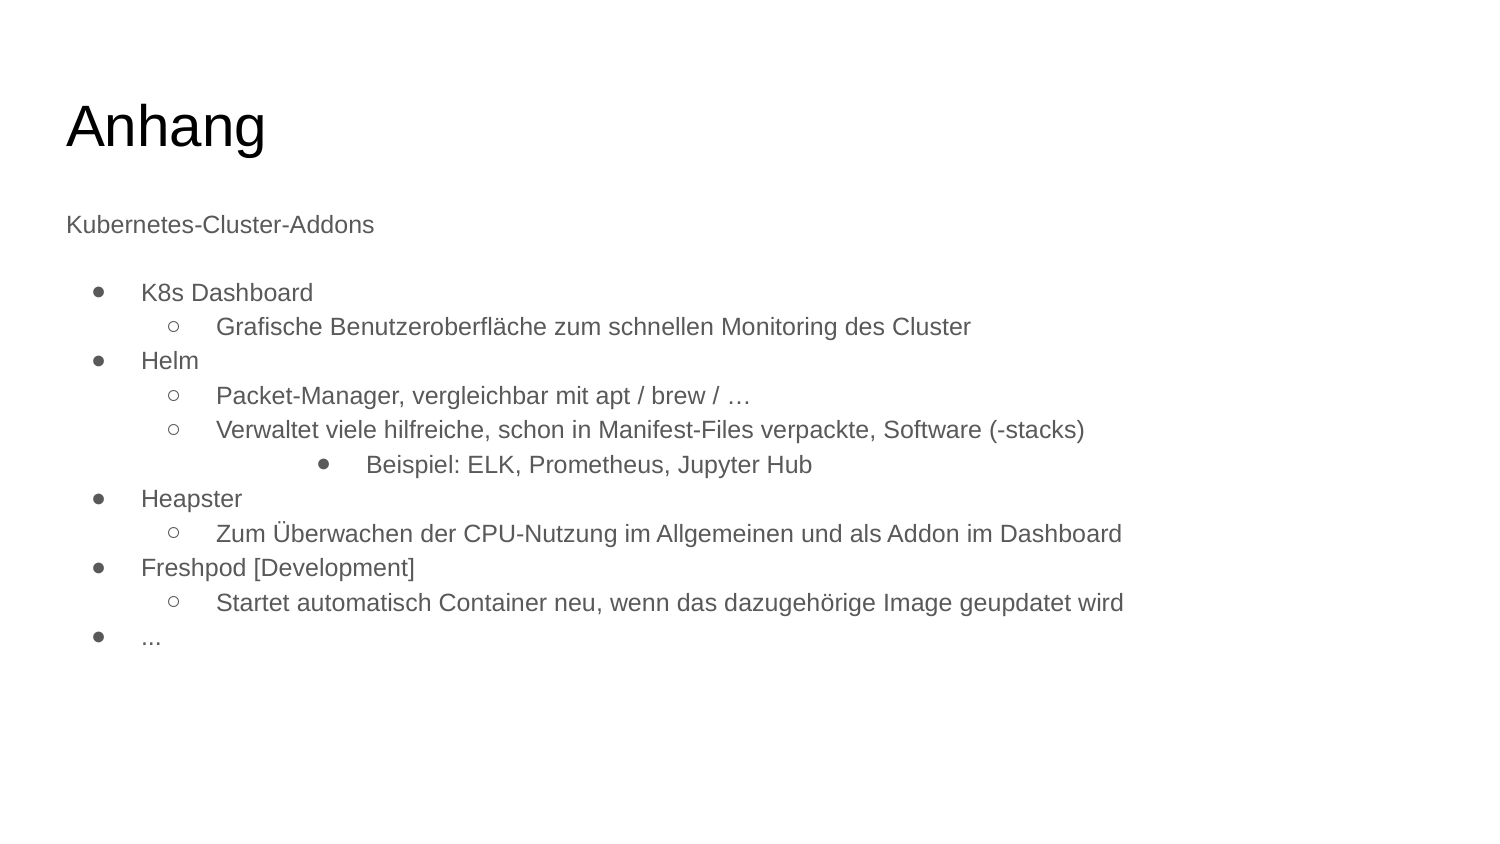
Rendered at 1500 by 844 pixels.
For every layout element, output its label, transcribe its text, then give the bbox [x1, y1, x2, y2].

list Kubernetes-Cluster-Addons K8s Dashboard Grafische Benutzeroberfläche zum schnellen Monitoring des Cluster Helm Packet-Manager, vergleichbar mit apt / brew / … Verwaltet viele hilfreiche, schon in Manifest-Files verpackte, Software (-stacks) Beispiel: ELK, Prometheus, Jupyter Hub Heapster Zum Überwachen der CPU-Nutzung im Allgemeinen und als Addon im Dashboard Freshpod [Development] Startet automatisch Container neu, wenn das dazugehörige Image geupdatet wird ... [51, 189, 1449, 750]
title Anhang [51, 72, 1449, 167]
